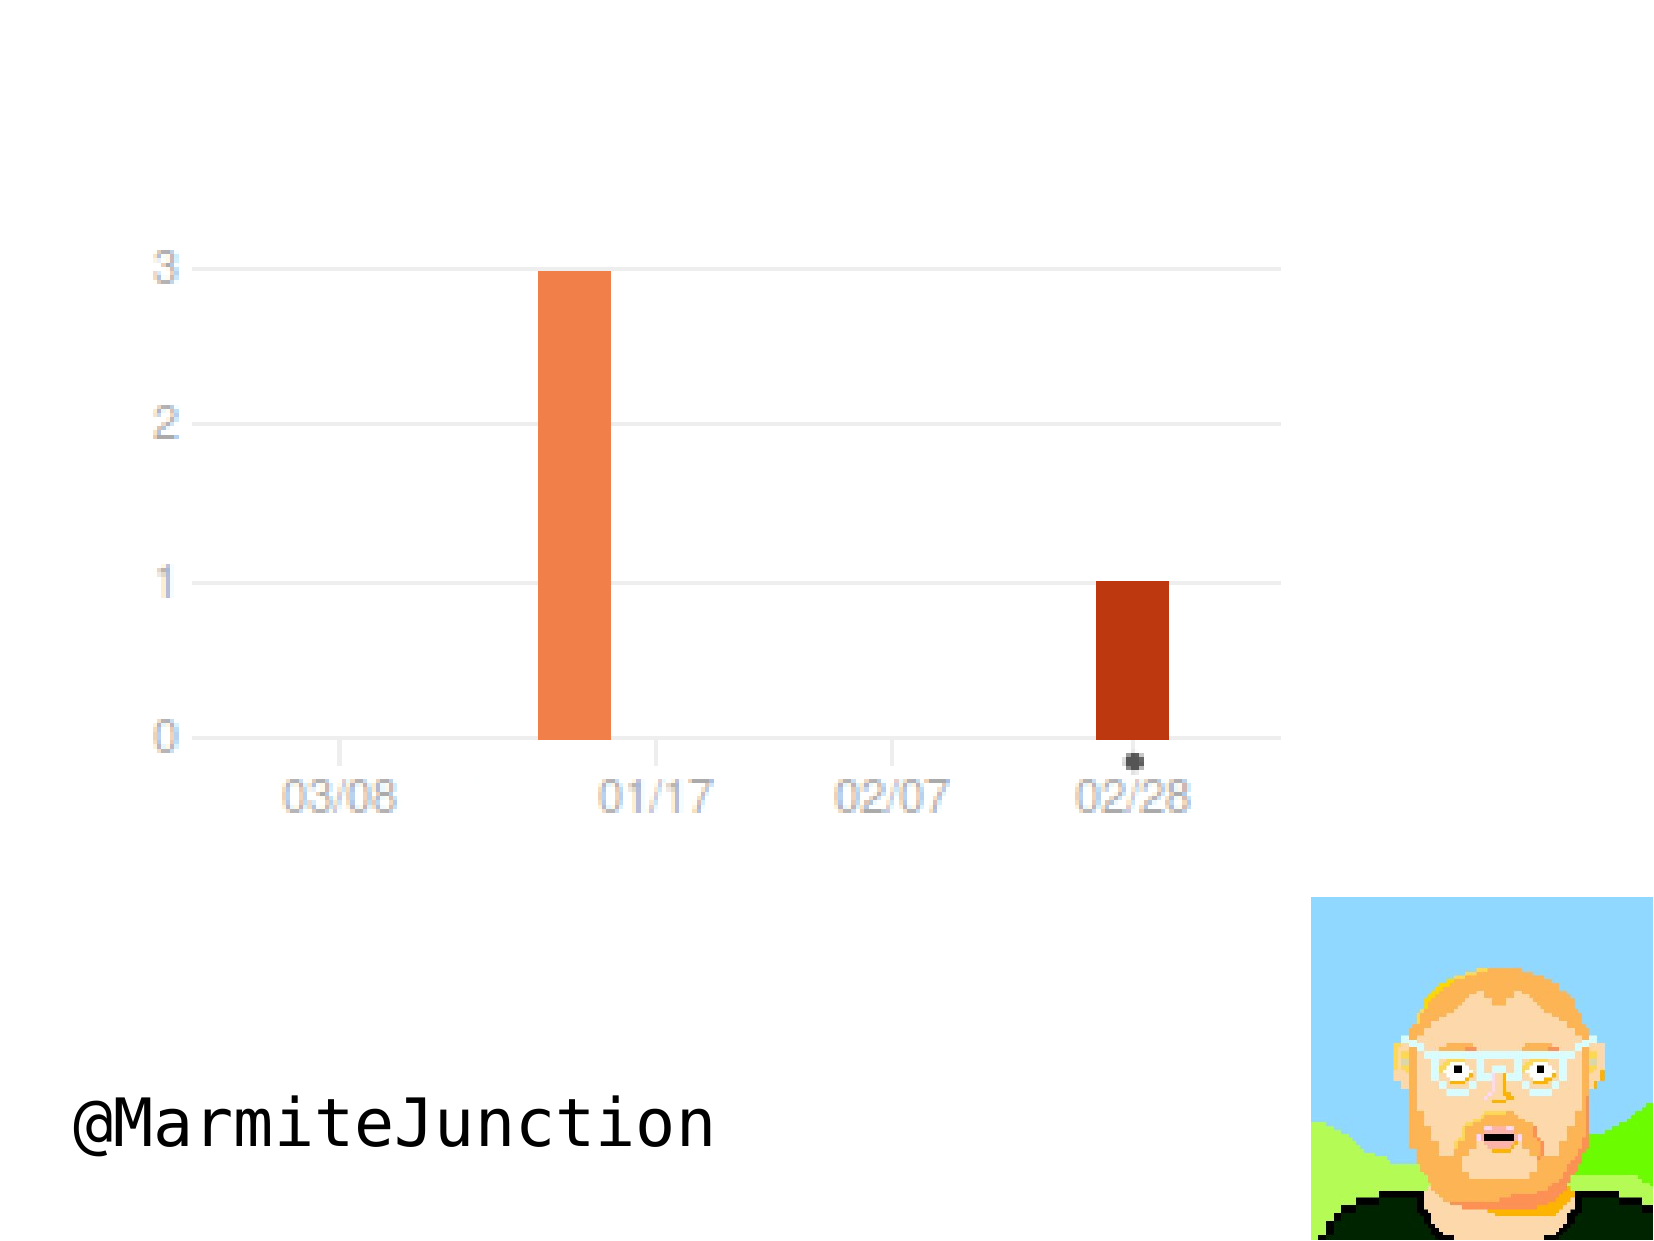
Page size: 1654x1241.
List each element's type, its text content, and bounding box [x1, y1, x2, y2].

text_box @MarmiteJunction [58, 1076, 733, 1170]
picture [1311, 897, 1653, 1240]
picture [59, 177, 1372, 875]
